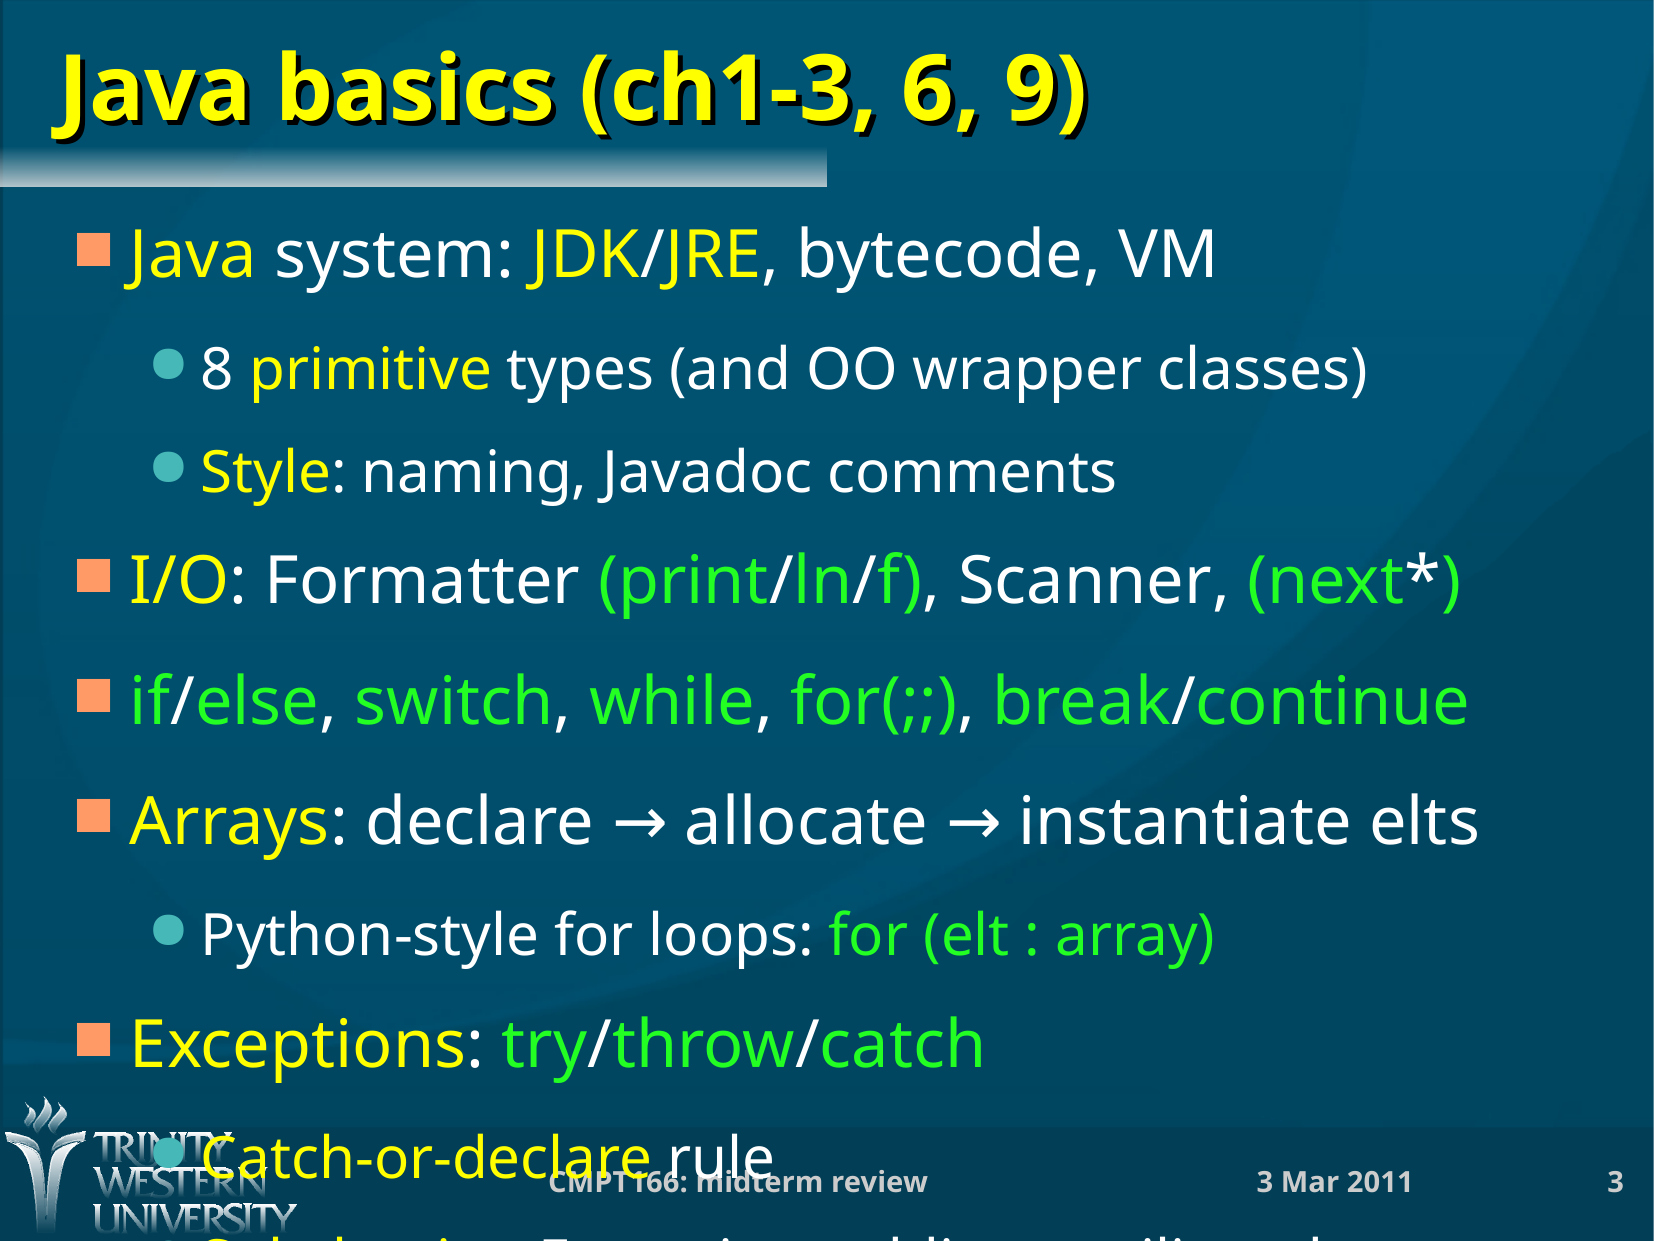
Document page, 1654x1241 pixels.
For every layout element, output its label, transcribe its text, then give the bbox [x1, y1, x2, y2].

list Java system: JDK/JRE, bytecode, VM 8 primitive types (and OO wrapper classes) Style: naming, Javadoc comments I/O: Formatter (print/ln/f), Scanner, (next*) if/else, switch, while, for(;;), break/continue Arrays: declare → allocate → instantiate elts Python-style for loops: for (elt : array) Exceptions: try/throw/catch Catch-or-declare rule Subclassing Exception, adding auxiliary data [59, 206, 1625, 1177]
title Java basics (ch1-3, 6, 9) [59, 19, 1595, 148]
picture [38, 1227, 54, 1232]
